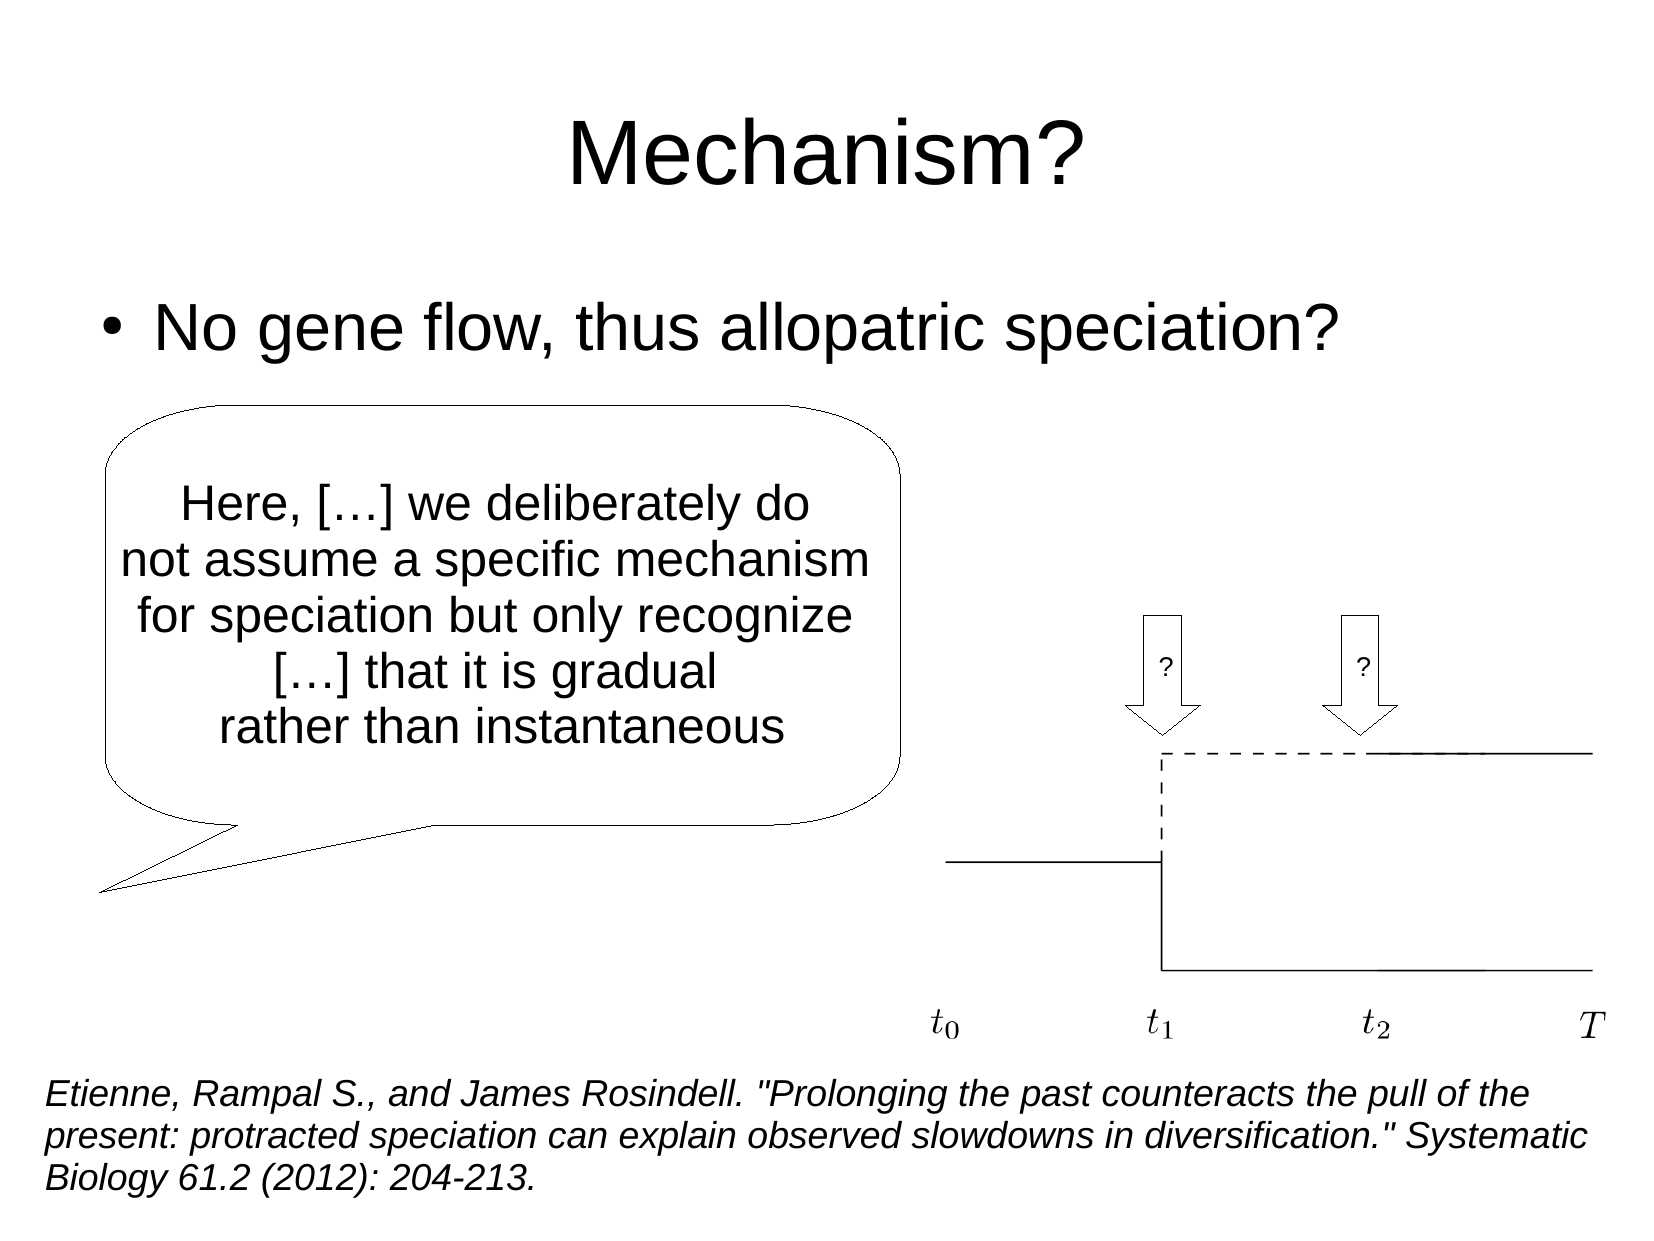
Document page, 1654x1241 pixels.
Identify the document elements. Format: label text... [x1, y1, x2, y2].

title Mechanism? [82, 49, 1571, 257]
text_box Etienne, Rampal S., and James Rosindell. "Prolonging the past counteracts the pull of the present: protracted speciation can explain observed slowdowns in diversification." Systematic Biology 61.2 (2012): 204-213. [30, 1065, 1636, 1212]
picture [930, 752, 1606, 1039]
list No gene flow, thus allopatric speciation? [82, 290, 1606, 1010]
